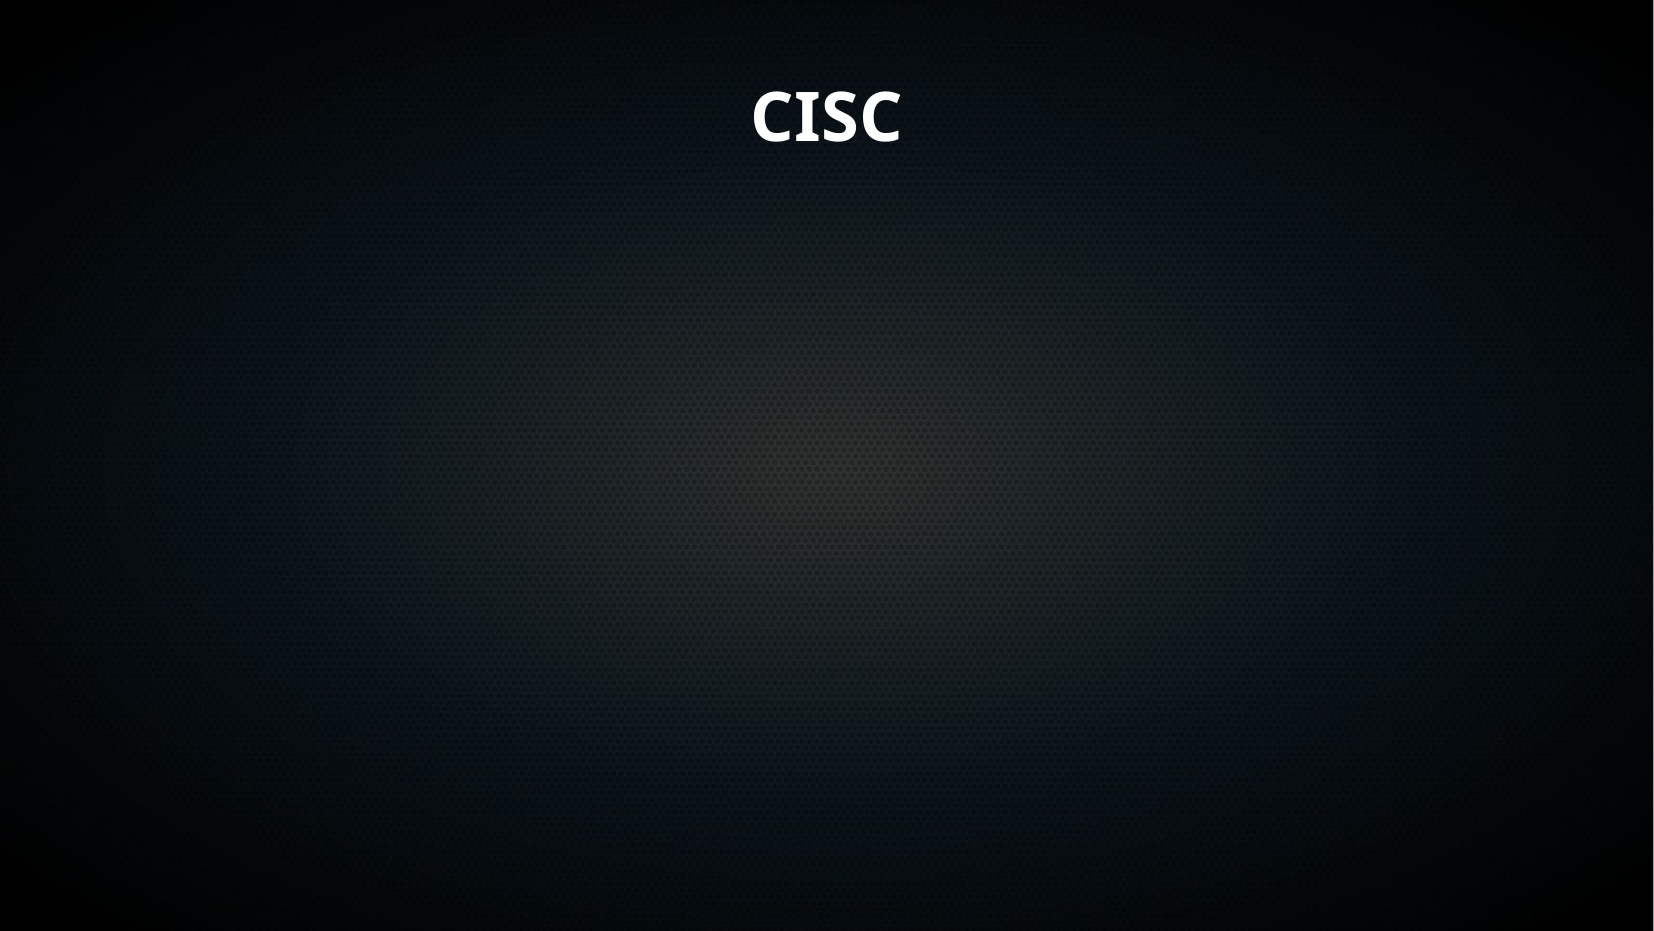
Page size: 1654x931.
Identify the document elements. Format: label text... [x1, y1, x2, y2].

title CISC [82, 37, 1571, 193]
picture [0, 0, 1654, 931]
